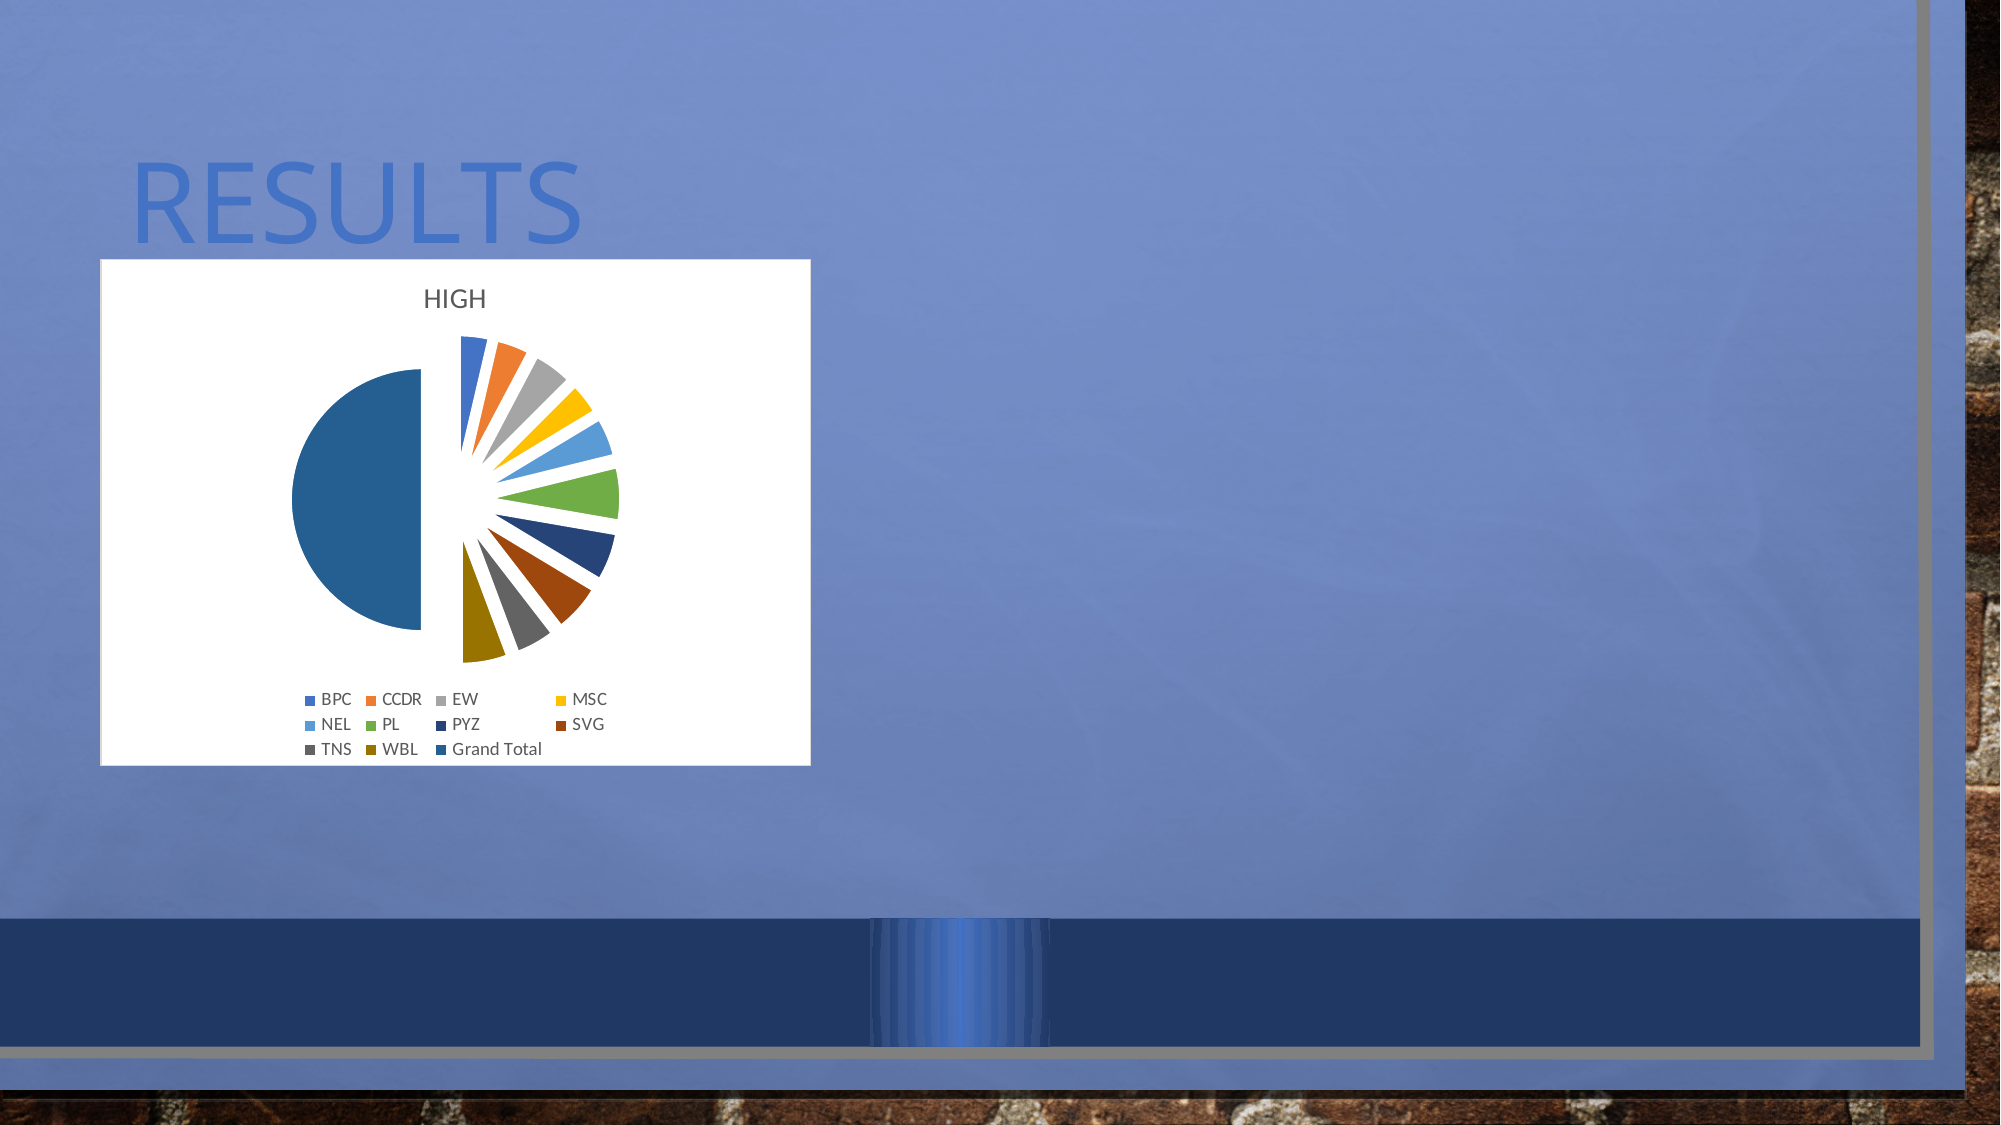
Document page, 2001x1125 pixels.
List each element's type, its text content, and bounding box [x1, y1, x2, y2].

title RESULTS [112, 112, 1818, 302]
picture [0, 0, 2001, 1125]
picture [0, 0, 1919, 918]
chart [99, 258, 812, 767]
